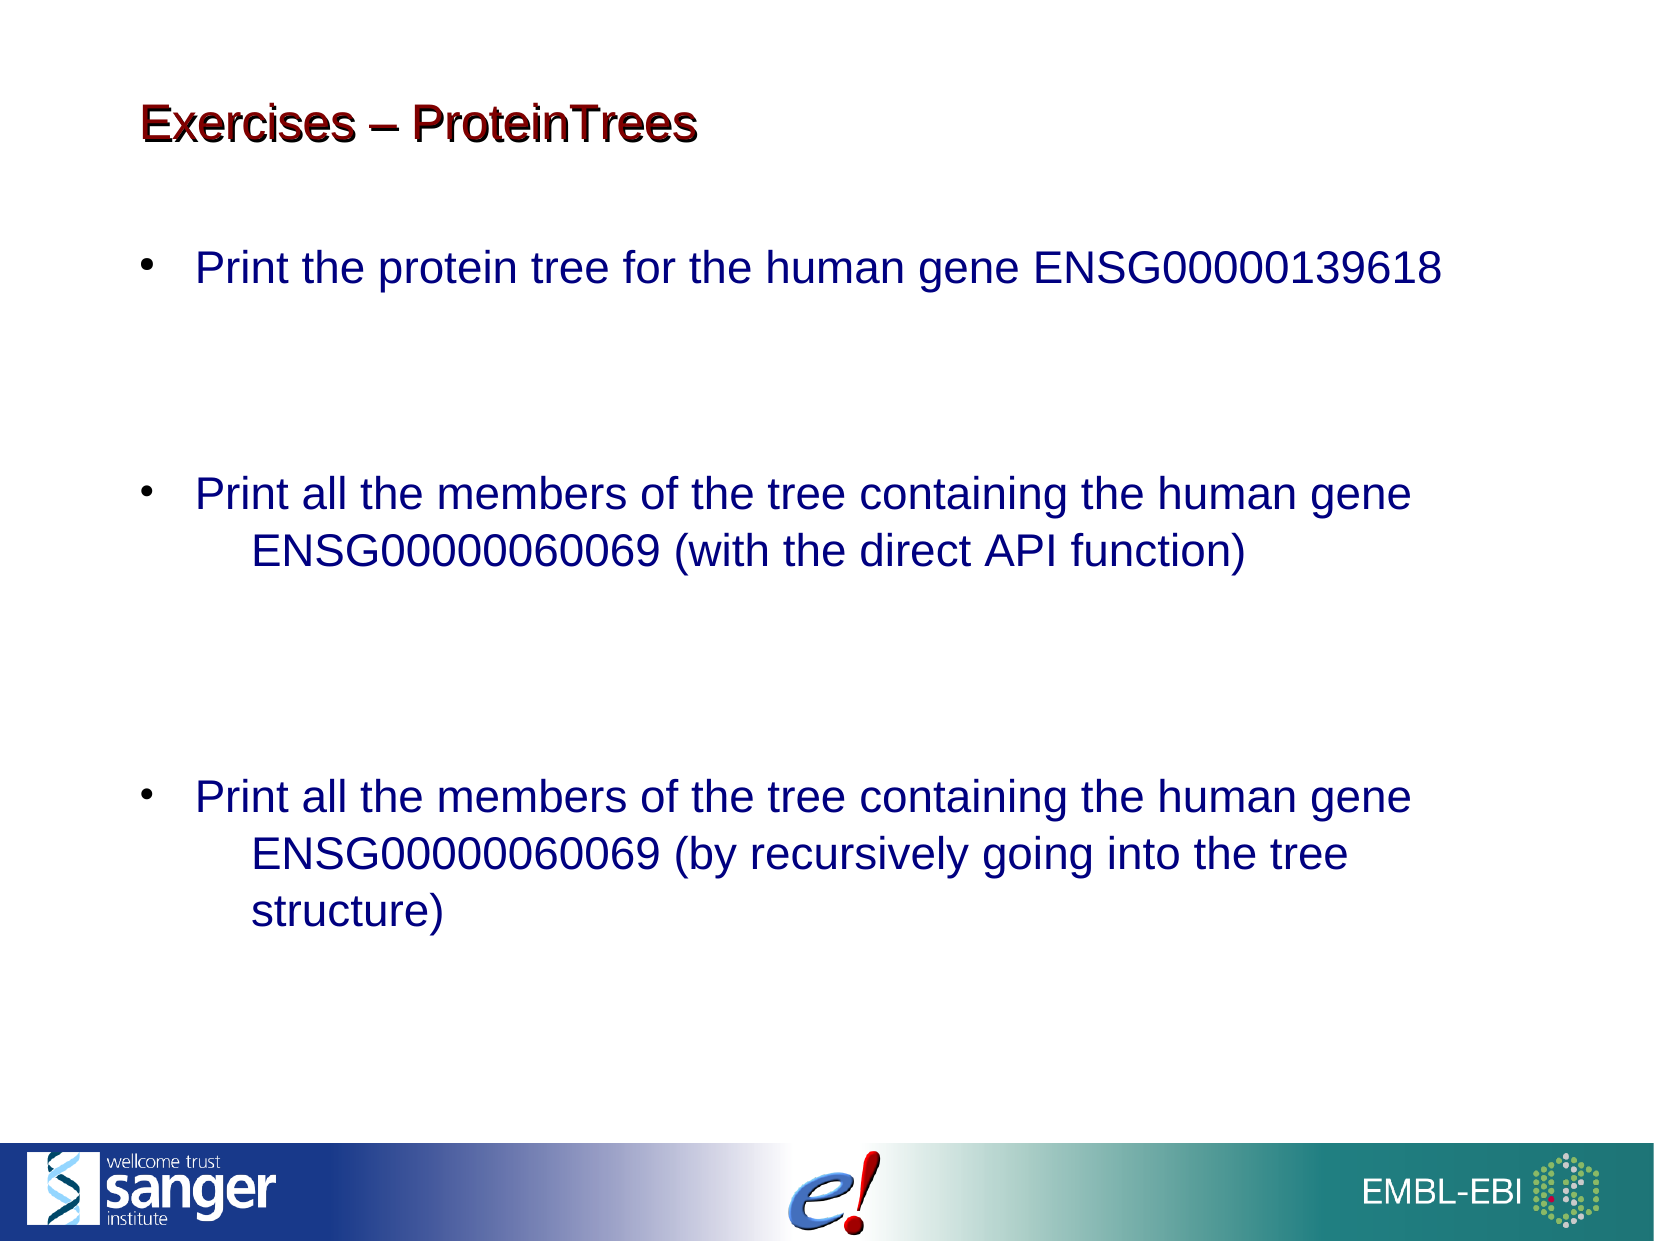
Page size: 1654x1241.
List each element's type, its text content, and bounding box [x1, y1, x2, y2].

picture [0, 1143, 1654, 1241]
list Print the protein tree for the human gene ENSG00000139618 Print all the members of the tree containing the human gene ENSG00000060069 (with the direct API function) Print all the members of the tree containing the human gene ENSG00000060069 (by recursively going into the tree structure) [123, 227, 1526, 1045]
title Exercises – ProteinTrees [123, 30, 1526, 207]
